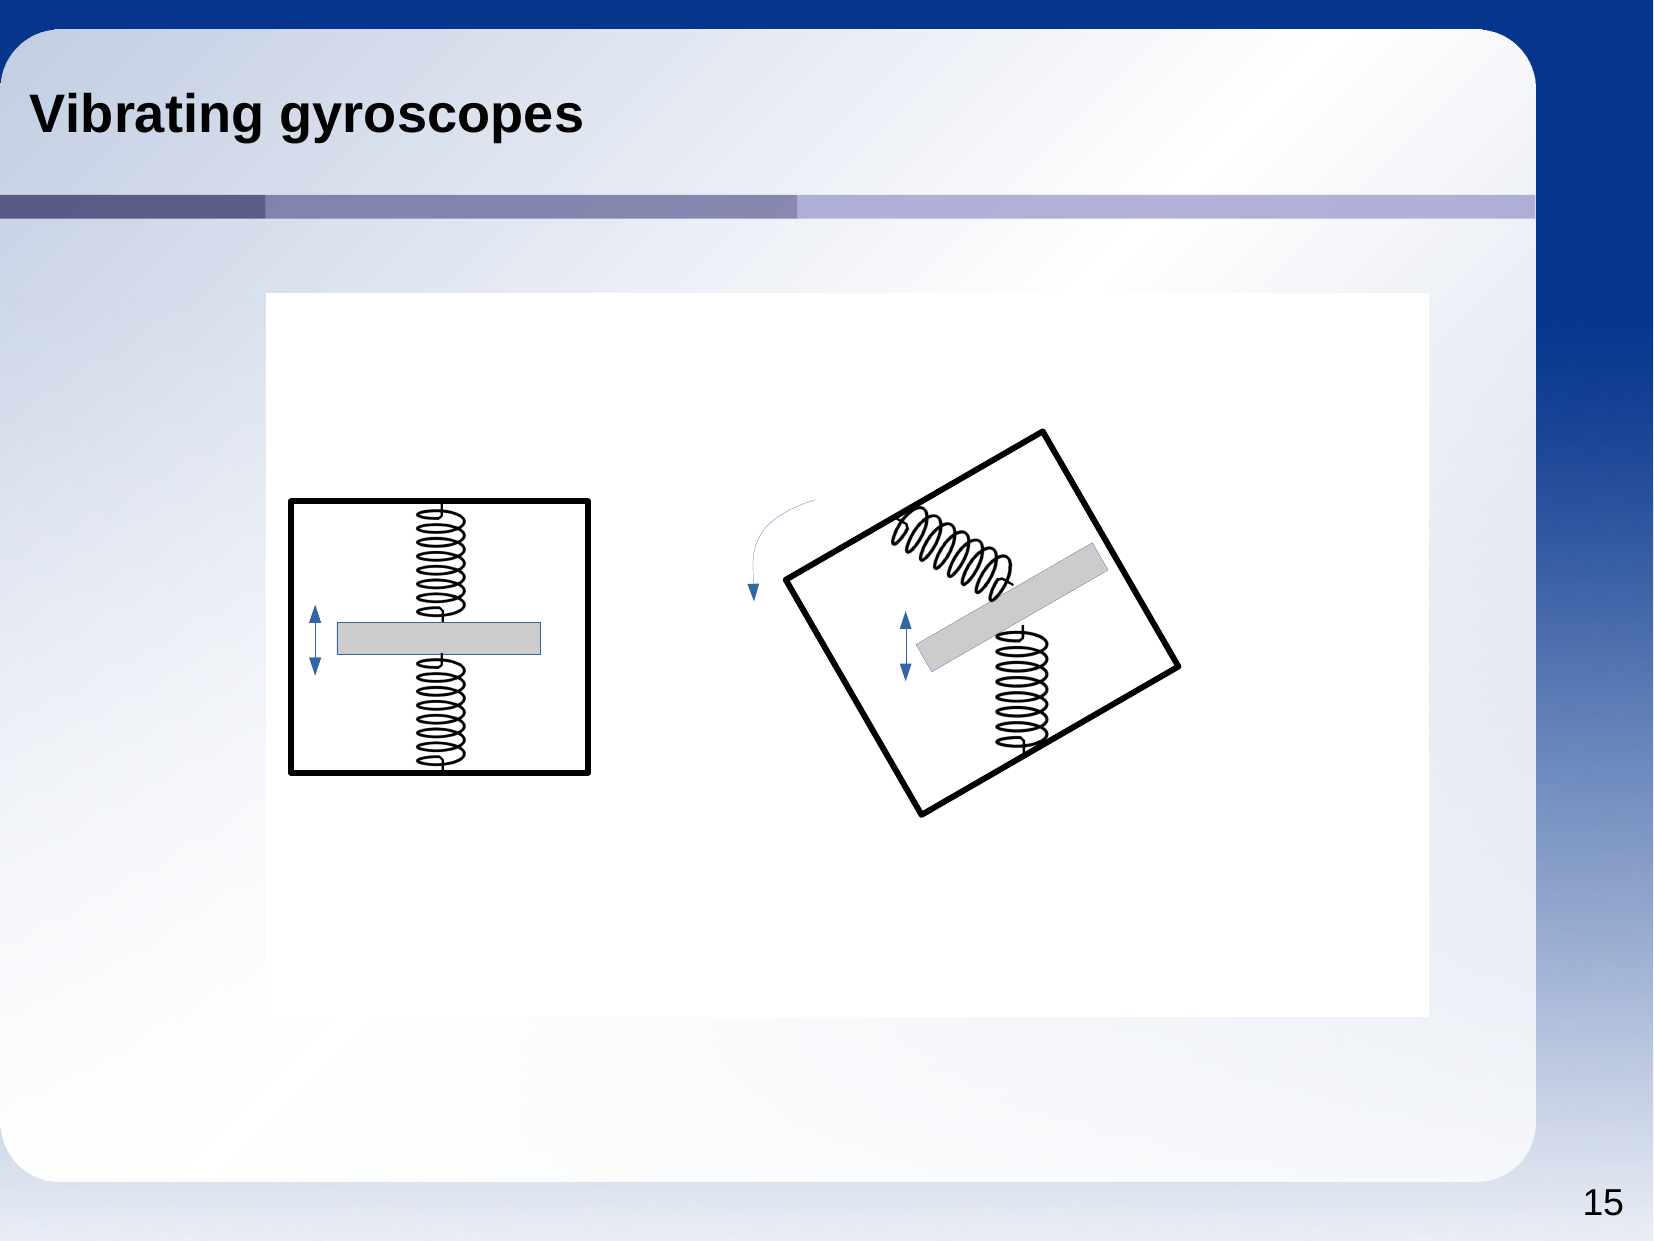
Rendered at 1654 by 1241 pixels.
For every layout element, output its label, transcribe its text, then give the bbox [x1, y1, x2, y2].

picture [0, 0, 1654, 1241]
title Vibrating gyroscopes [29, 49, 1506, 178]
chart [265, 292, 1430, 1018]
